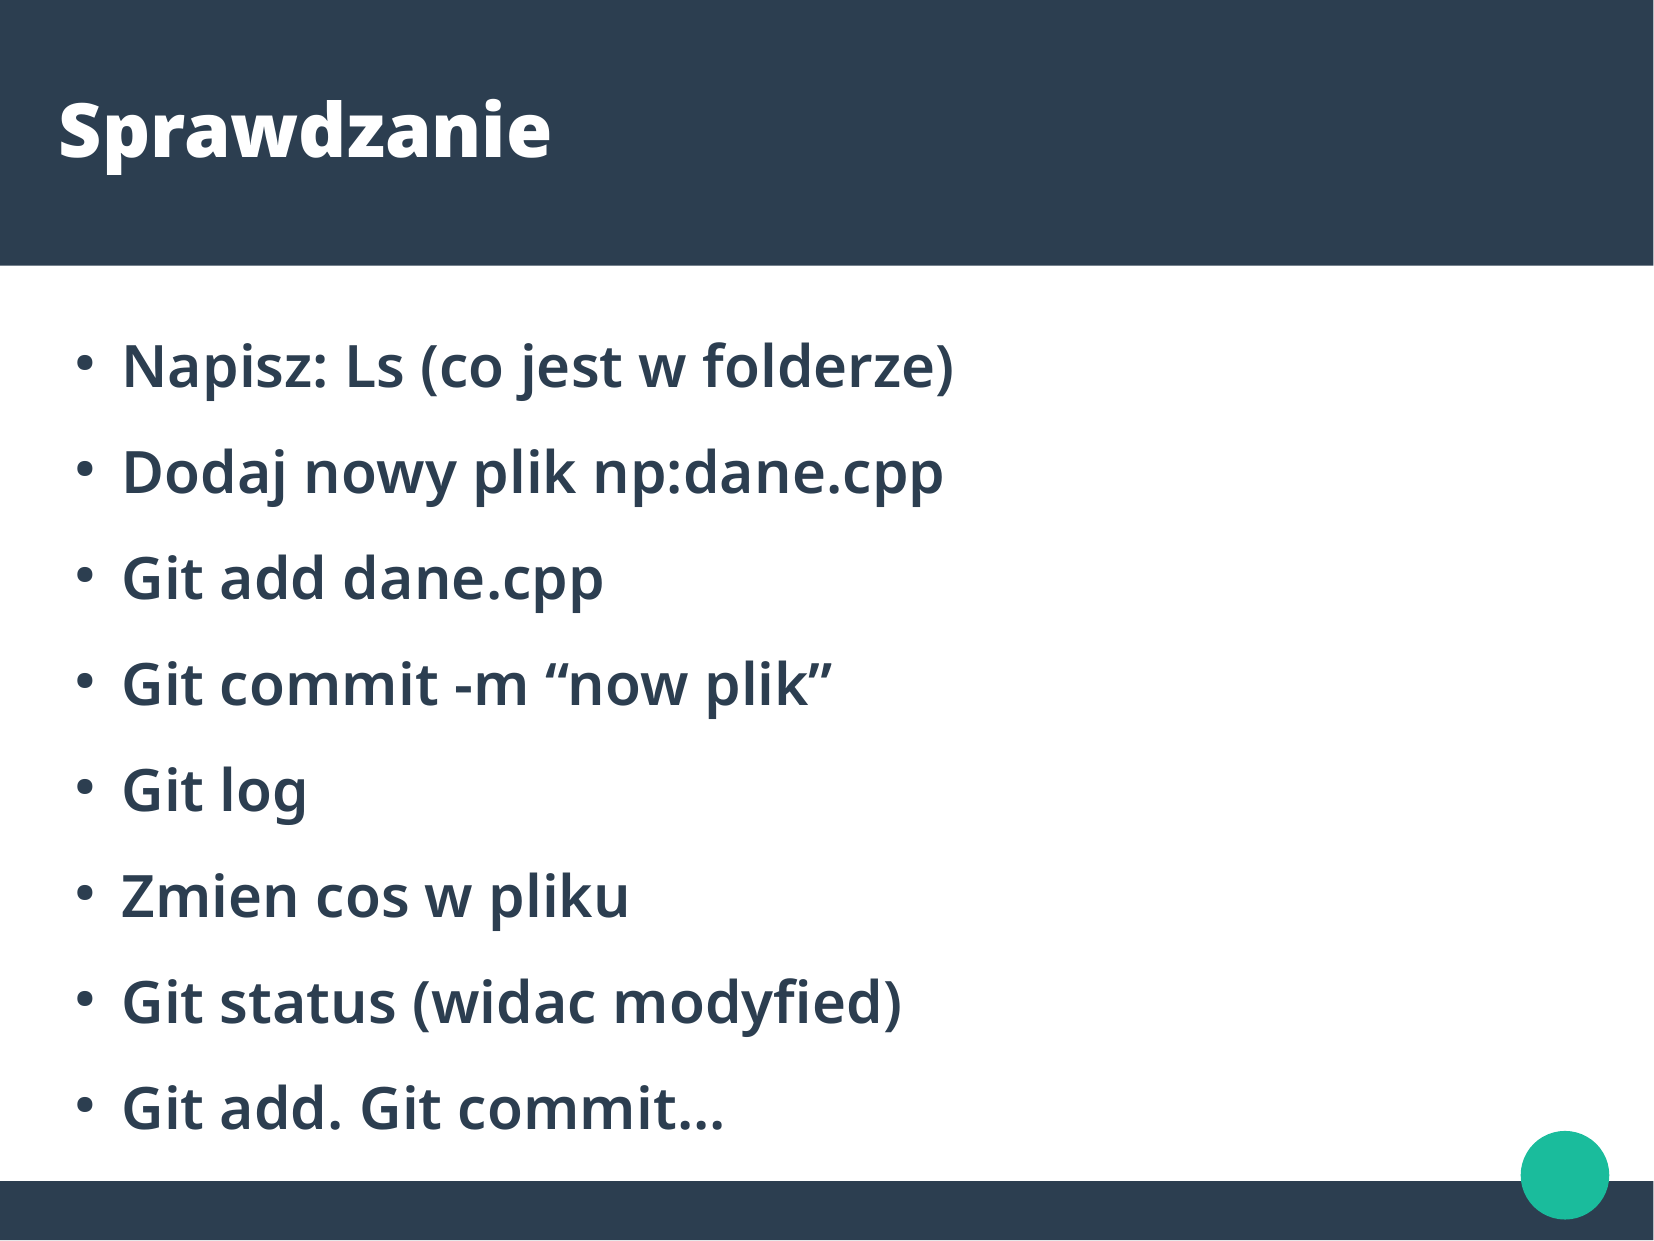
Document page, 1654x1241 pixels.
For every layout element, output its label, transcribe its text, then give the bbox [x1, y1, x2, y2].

title Sprawdzanie [59, 49, 1595, 207]
list Napisz: Ls (co jest w folderze) Dodaj nowy plik np:dane.cpp Git add dane.cpp Git commit -m “now plik” Git log Zmien cos w pliku Git status (widac modyfied) Git add. Git commit... [59, 324, 1595, 1152]
